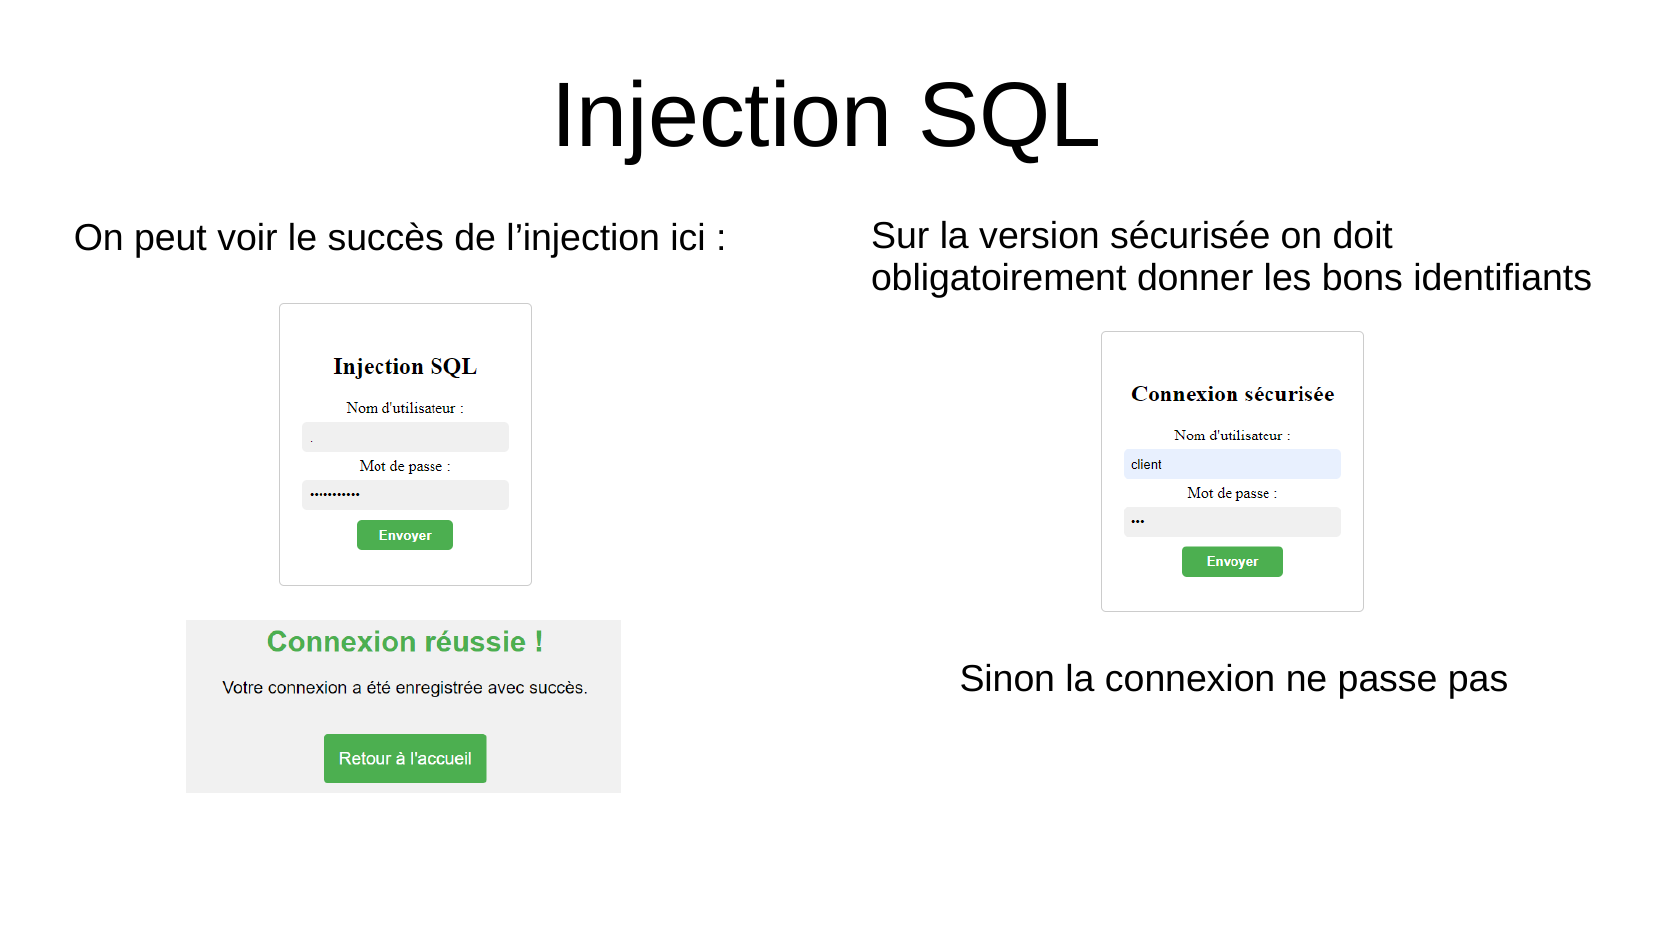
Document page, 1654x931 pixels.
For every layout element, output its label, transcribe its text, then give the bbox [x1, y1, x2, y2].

picture [186, 620, 621, 793]
picture [1092, 324, 1372, 621]
picture [265, 295, 546, 591]
text_box Sur la version sécurisée on doit obligatoirement donner les bons identifiants [856, 206, 1654, 348]
text_box On peut voir le succès de l’injection ici : [59, 208, 768, 266]
title Injection SQL [82, 37, 1571, 193]
text_box Sinon la connexion ne passe pas [944, 649, 1536, 749]
